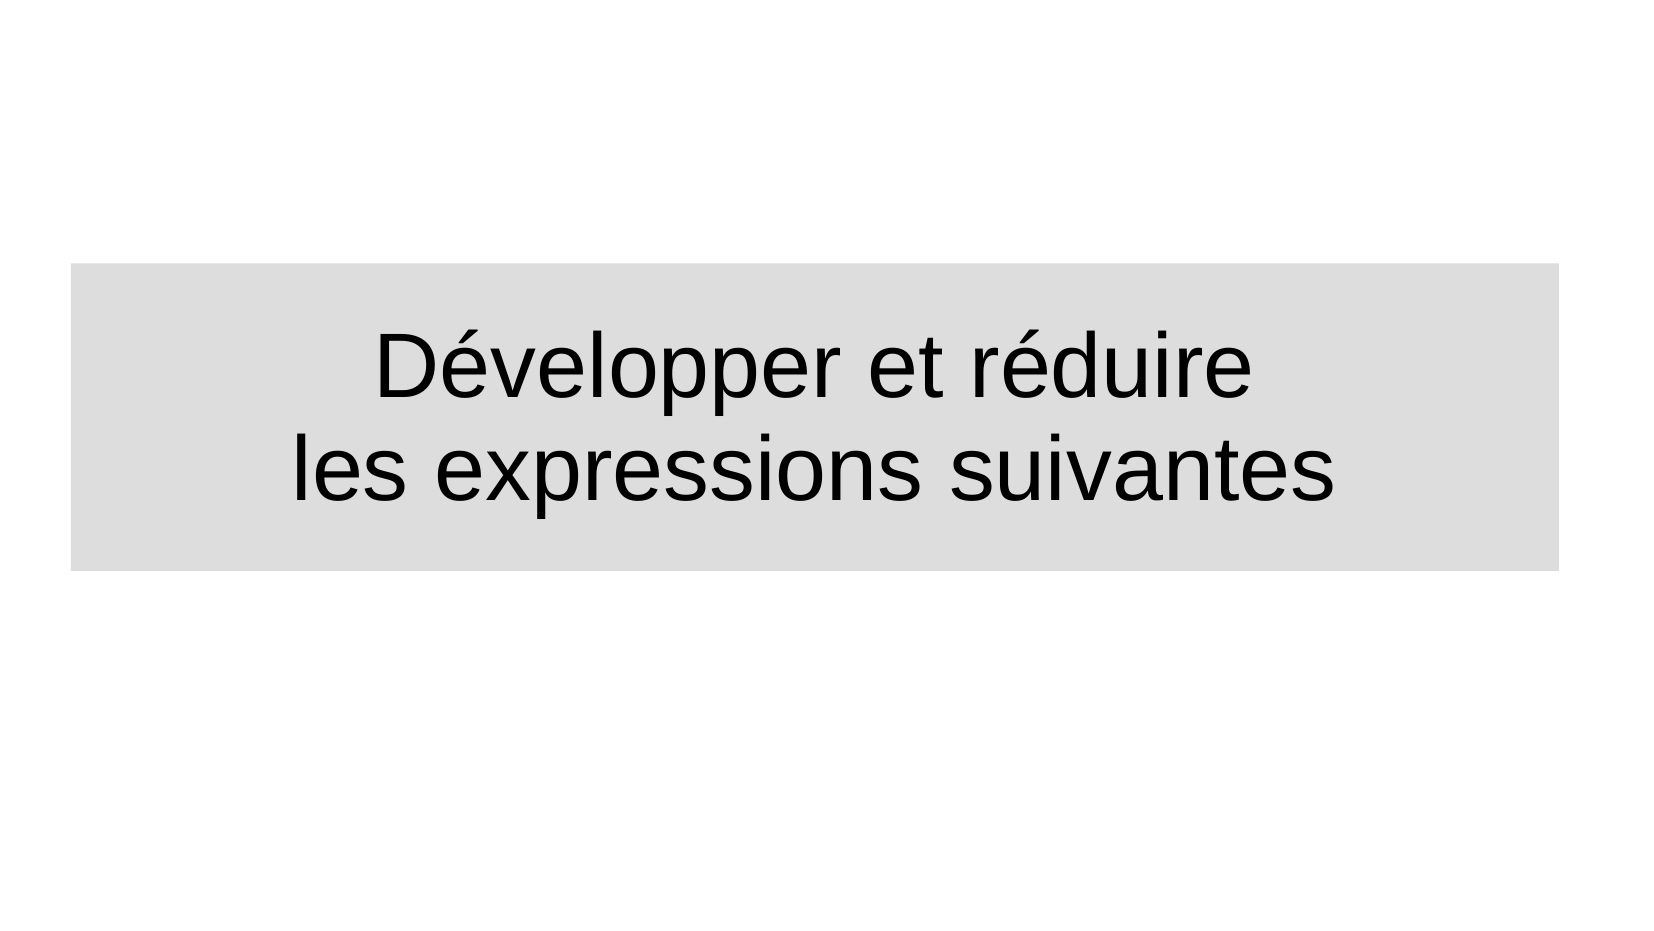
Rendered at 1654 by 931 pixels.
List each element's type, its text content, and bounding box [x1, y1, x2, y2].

title Développer et réduire les expressions suivantes [70, 263, 1559, 571]
